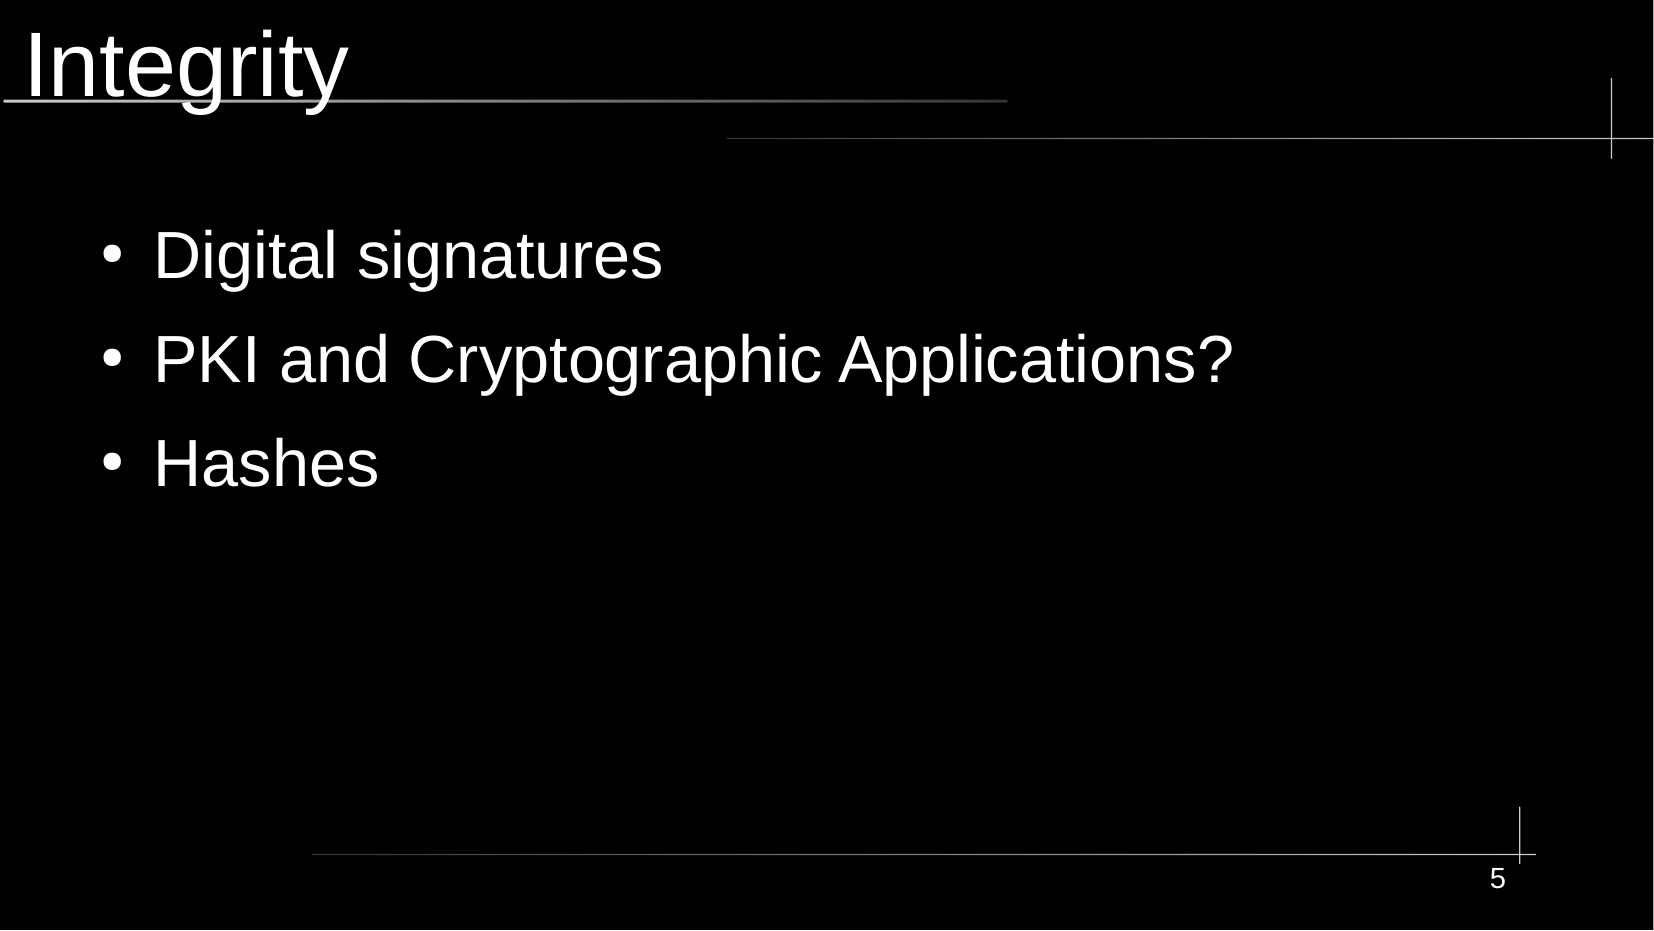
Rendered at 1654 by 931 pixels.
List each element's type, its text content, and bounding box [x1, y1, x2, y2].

title Integrity [23, 11, 1589, 119]
list Digital signatures PKI and Cryptographic Applications? Hashes [82, 217, 1571, 851]
